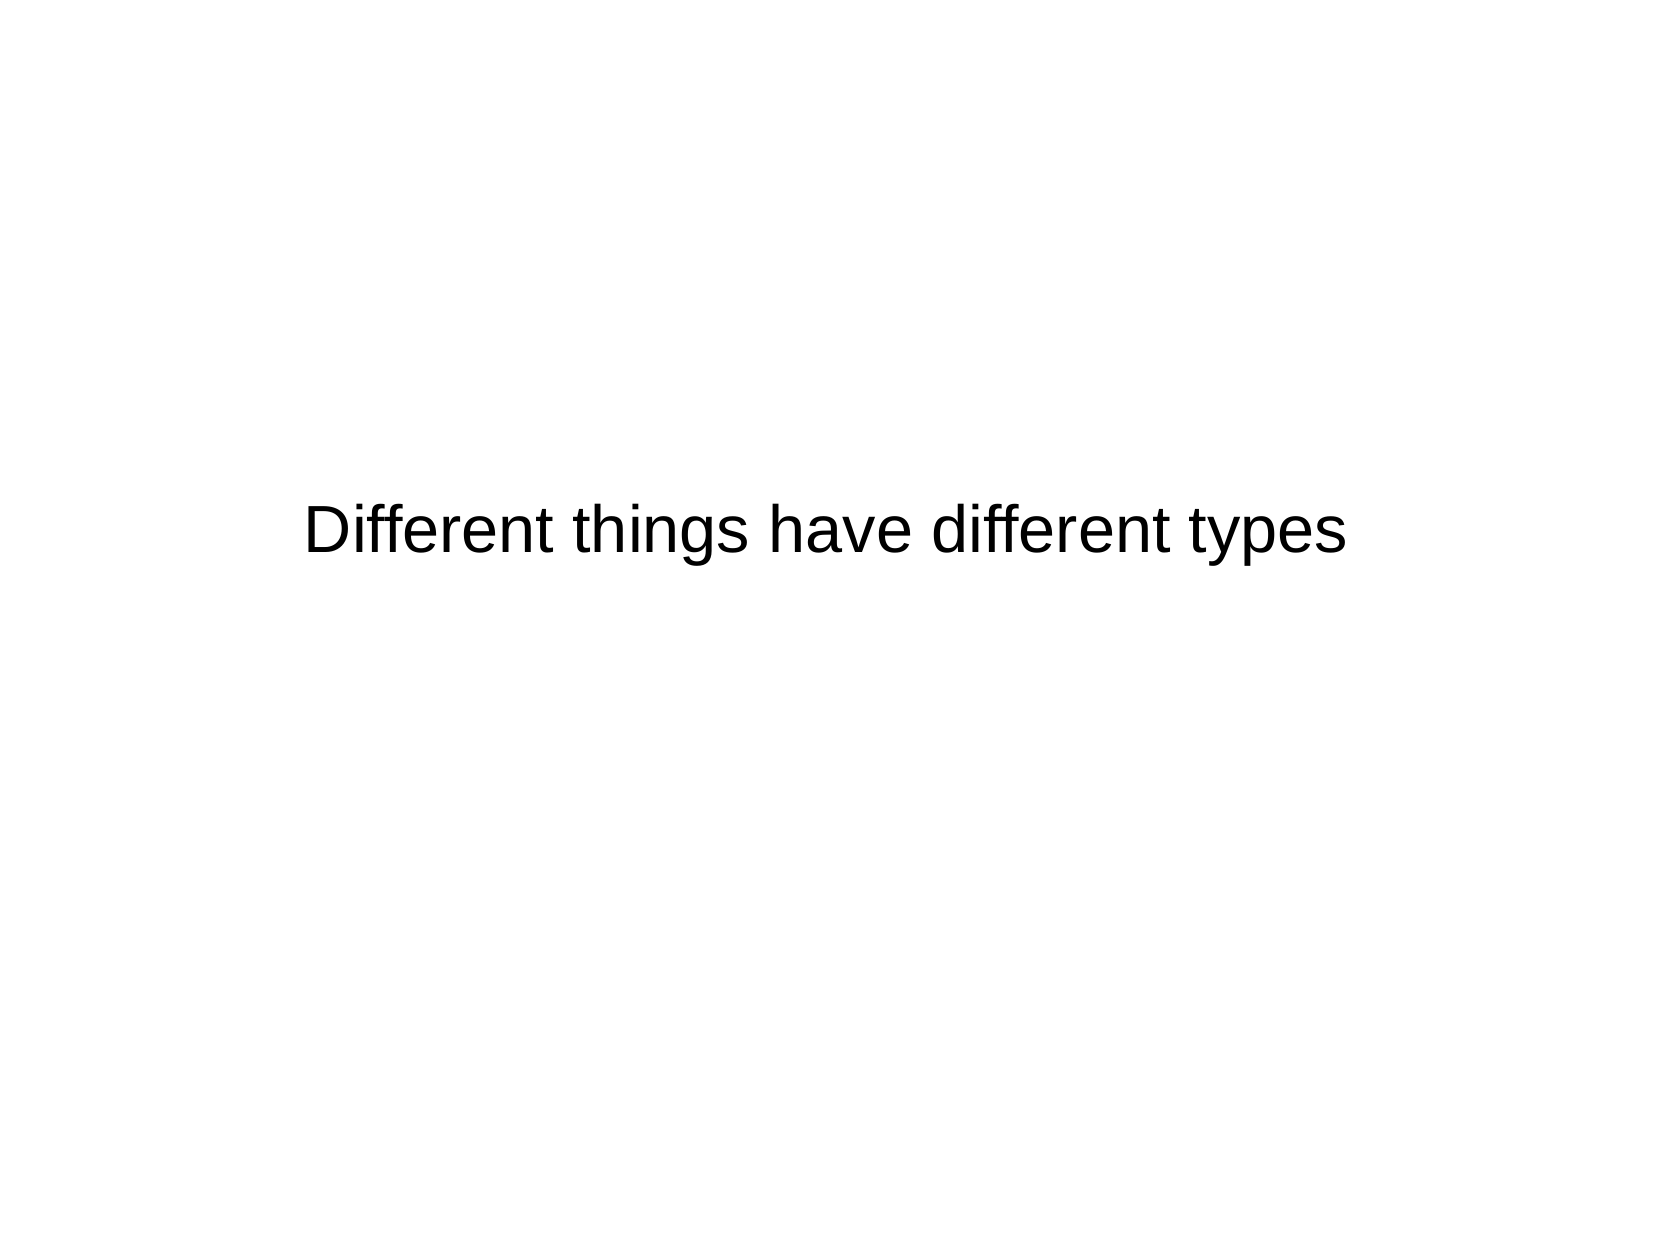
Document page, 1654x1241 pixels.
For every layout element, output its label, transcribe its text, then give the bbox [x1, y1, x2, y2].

subtitle Different things have different types [82, 49, 1571, 1010]
